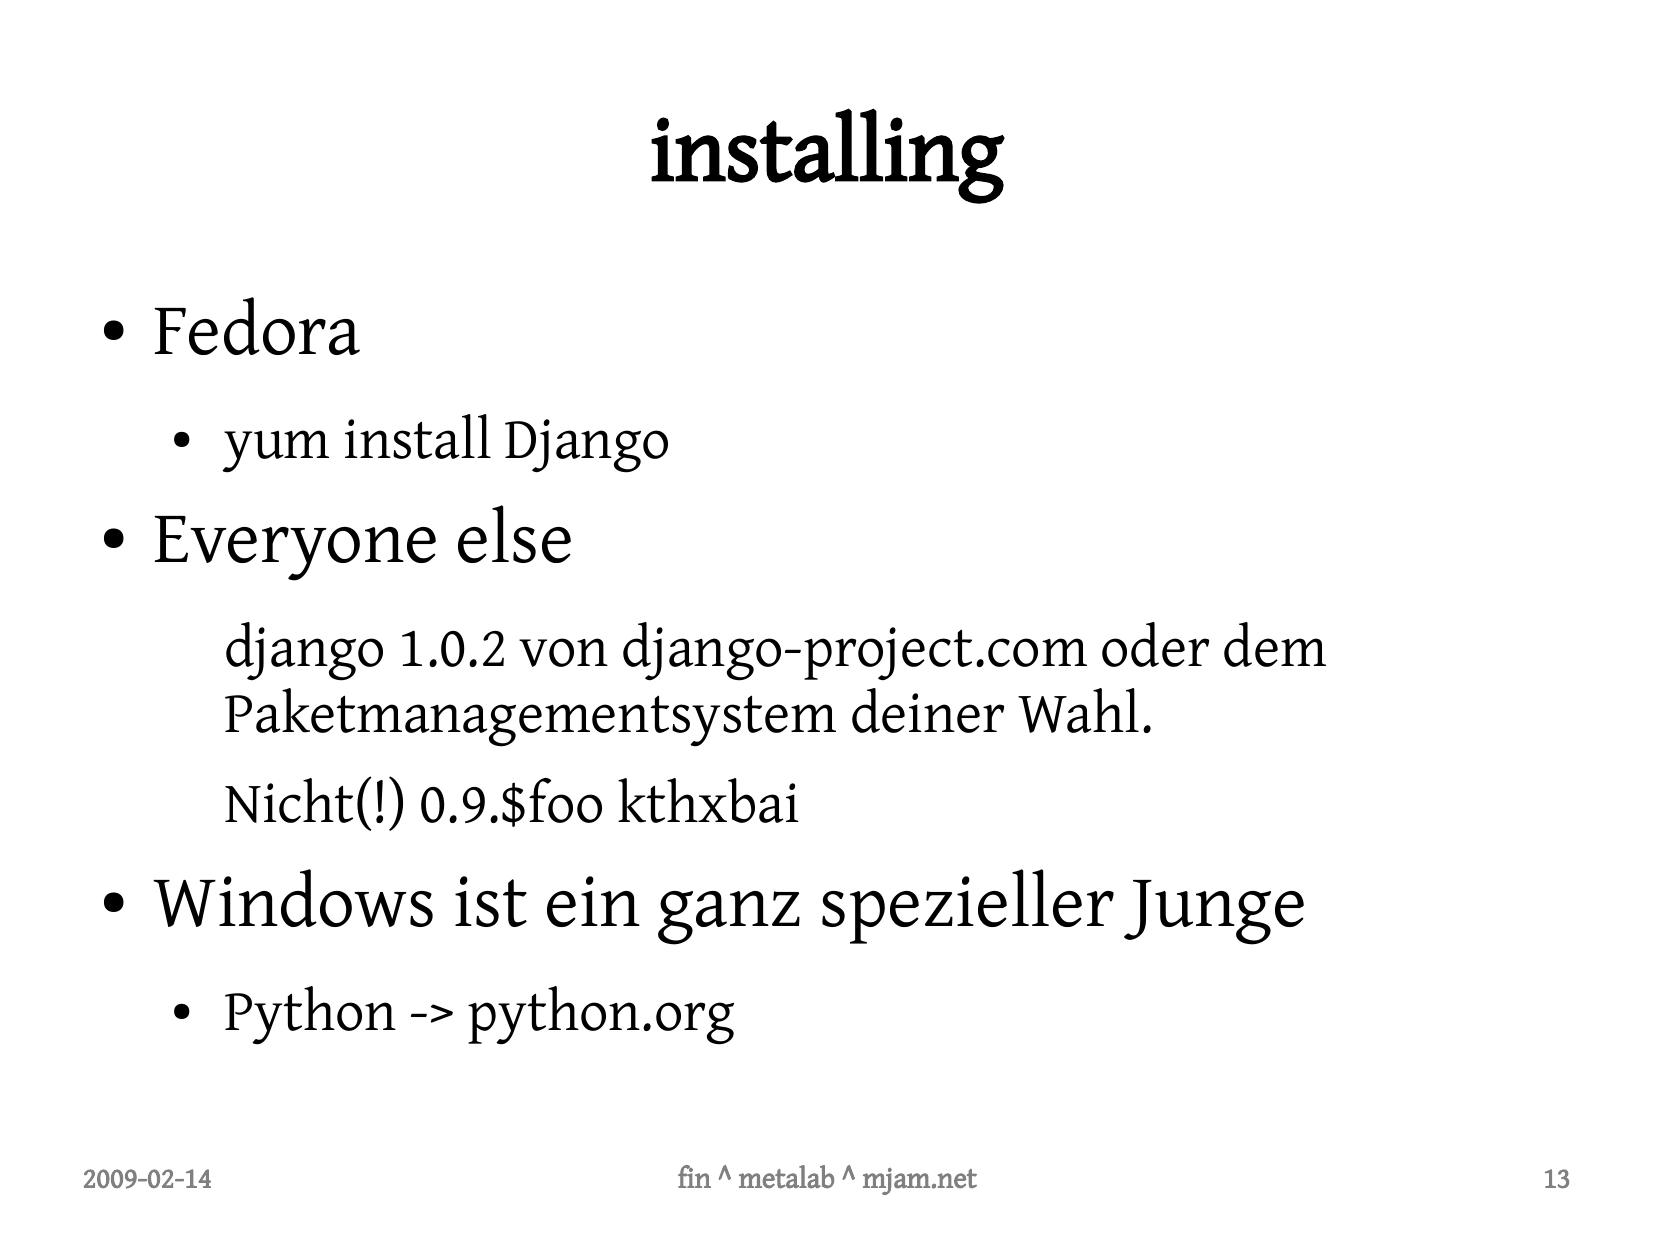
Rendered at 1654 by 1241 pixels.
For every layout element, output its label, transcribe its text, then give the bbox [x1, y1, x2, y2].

title installing [82, 56, 1571, 250]
list Fedora yum install Django Everyone else django 1.0.2 von django-project.com oder dem Paketmanagementsystem deiner Wahl. Nicht(!) 0.9.$foo kthxbai Windows ist ein ganz spezieller Junge Python -> python.org [82, 290, 1571, 1094]
